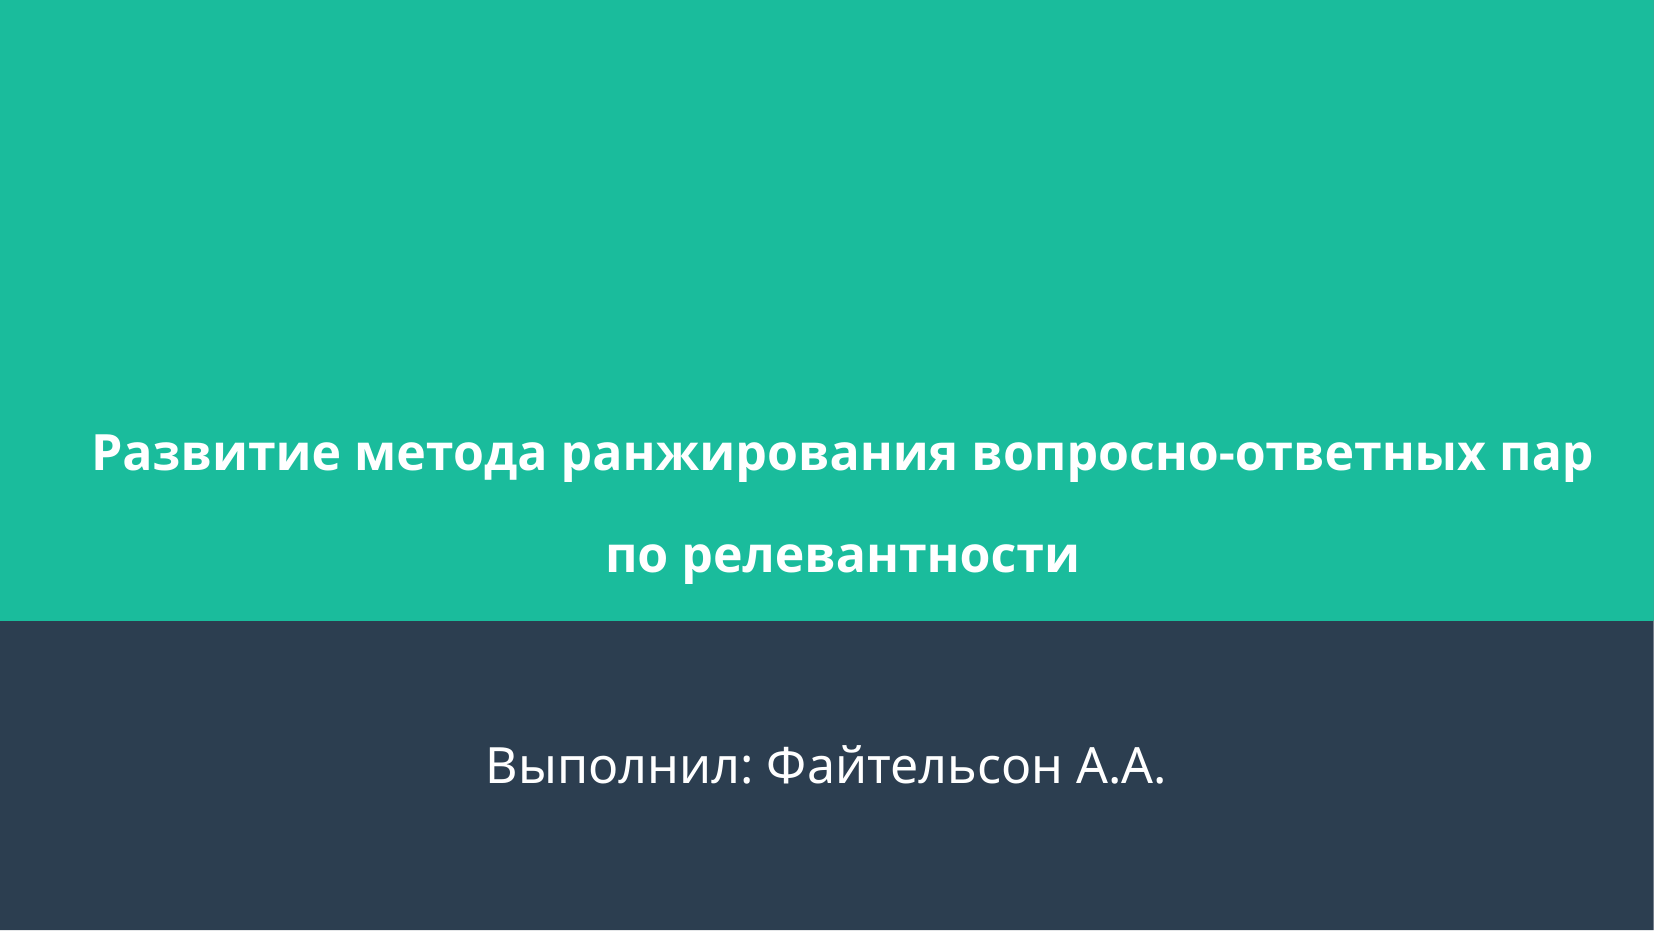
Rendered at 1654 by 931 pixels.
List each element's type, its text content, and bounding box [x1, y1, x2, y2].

title Развитие метода ранжирования вопросно-ответных пар по релевантности [75, 369, 1611, 601]
subtitle Выполнил: Файтельсон А.А. [59, 642, 1595, 886]
